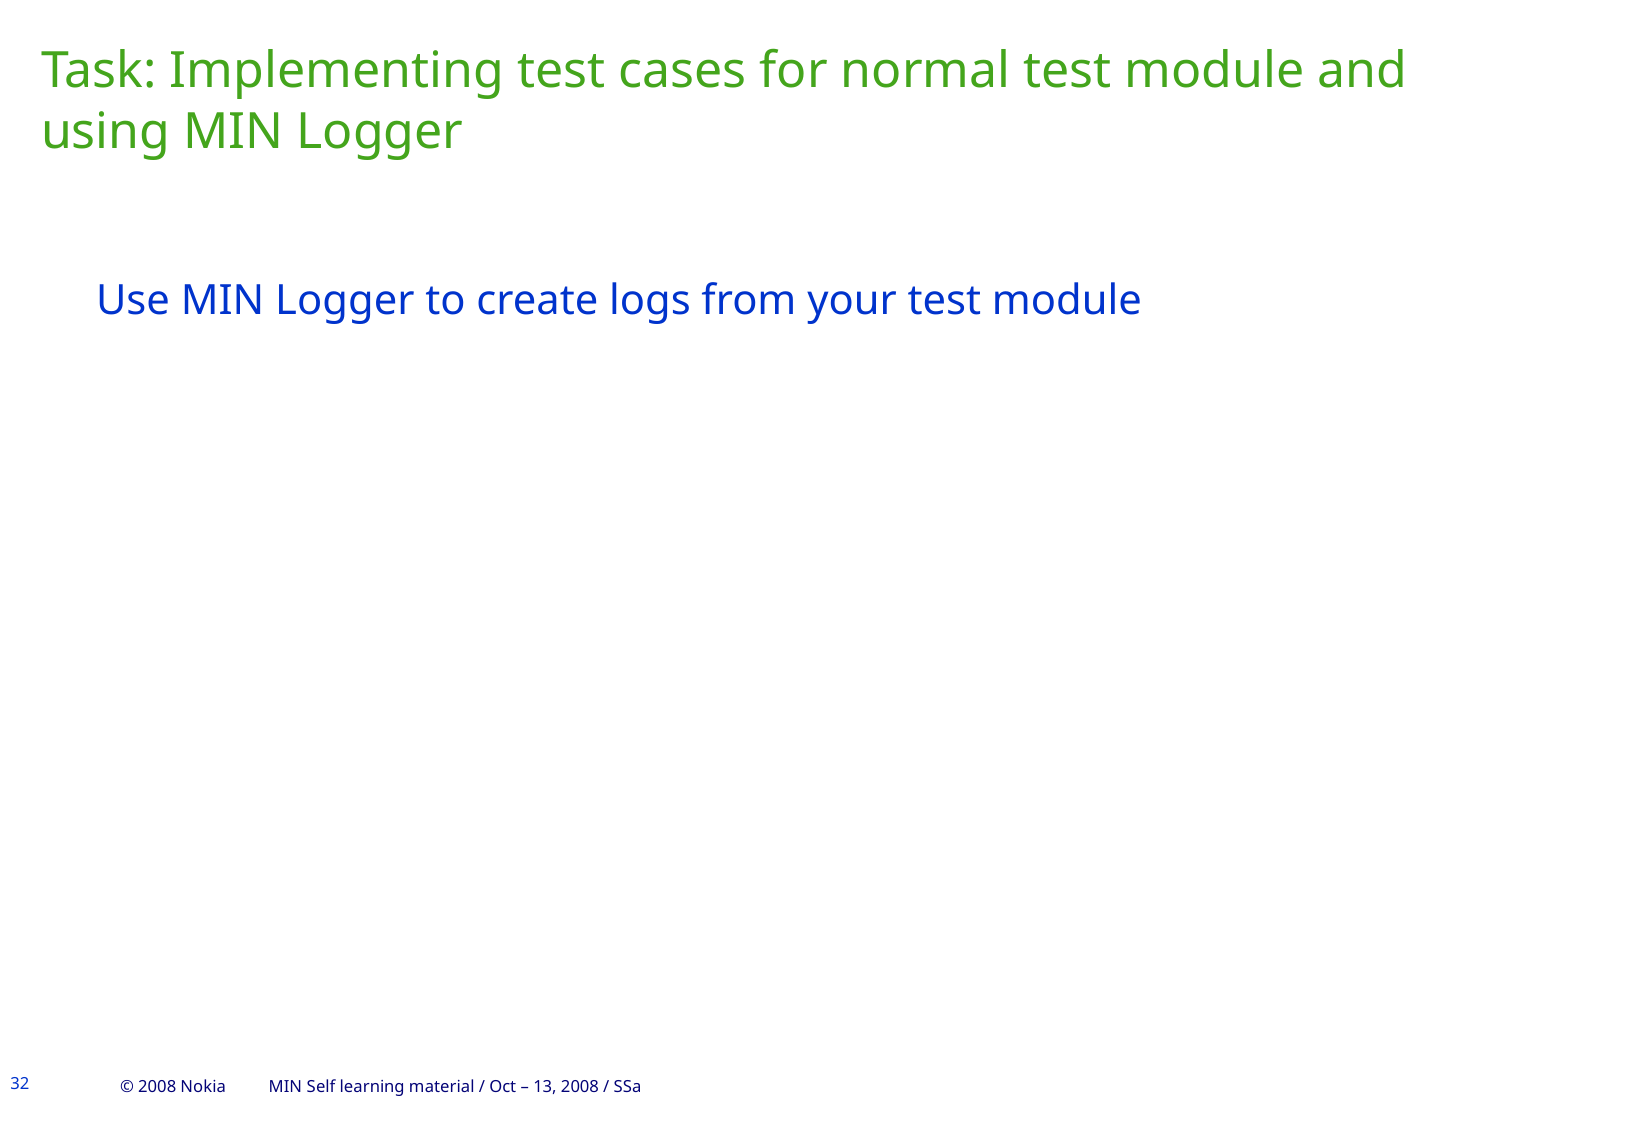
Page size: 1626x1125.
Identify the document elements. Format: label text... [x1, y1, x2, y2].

list Use MIN Logger to create logs from your test module [81, 262, 1544, 1006]
title Task: Implementing test cases for normal test module and using MIN Logger [41, 37, 1504, 174]
